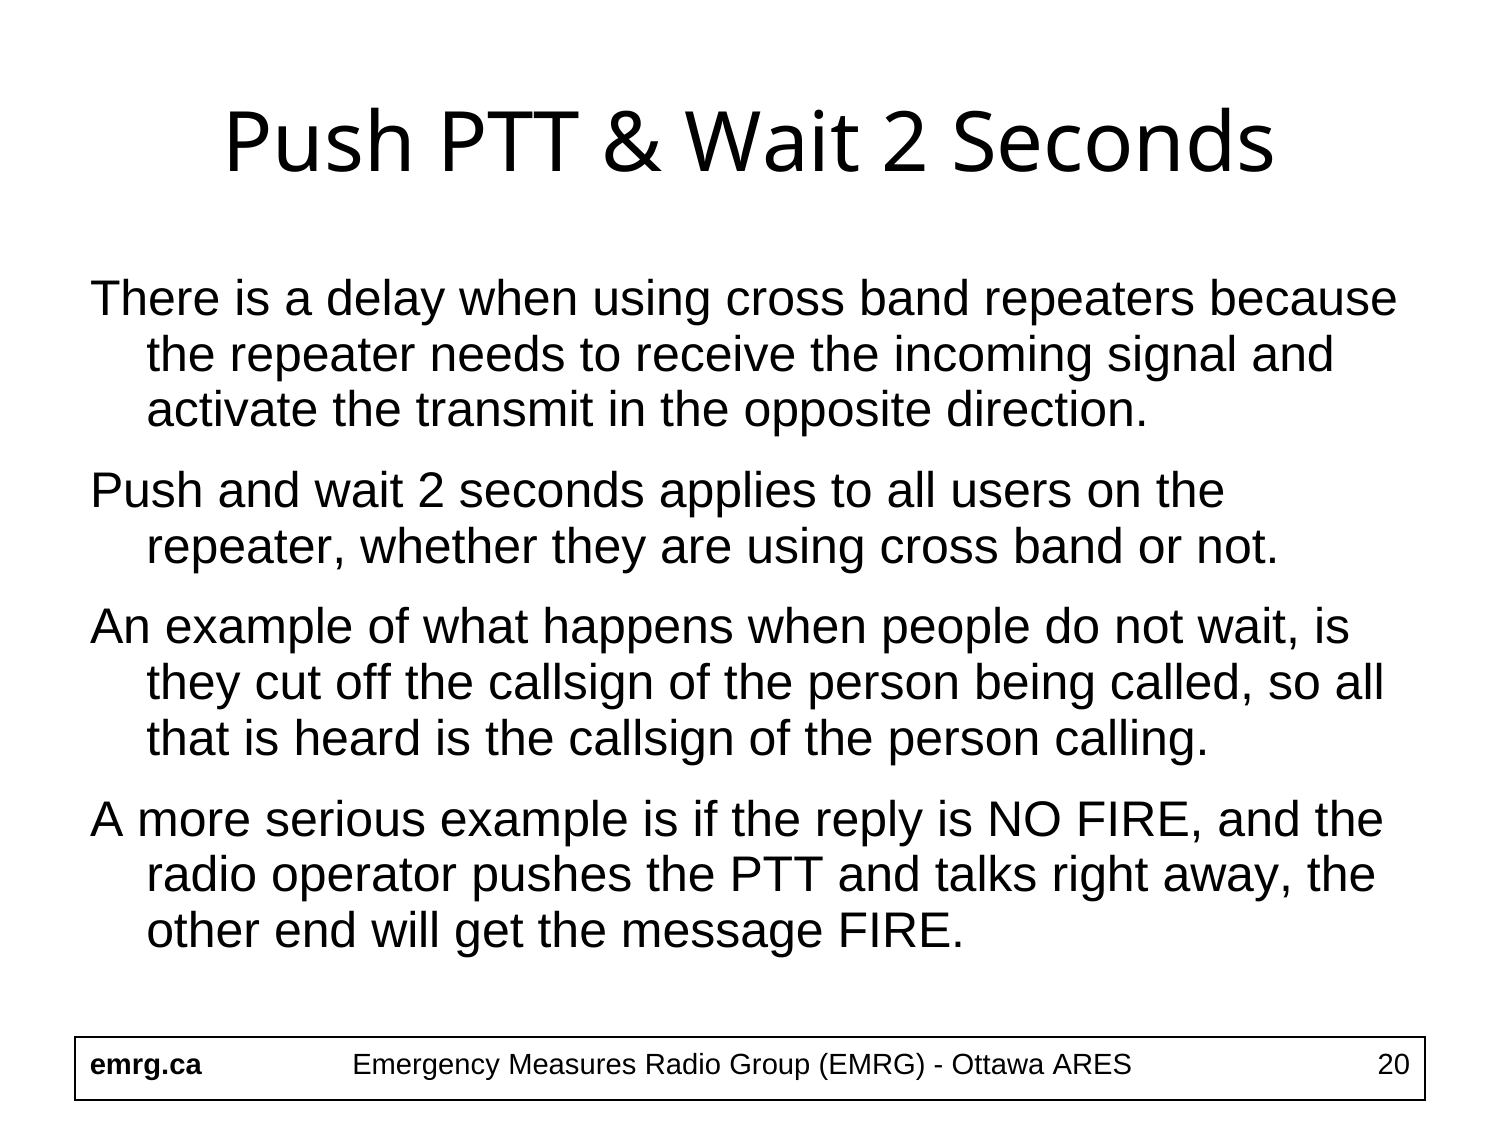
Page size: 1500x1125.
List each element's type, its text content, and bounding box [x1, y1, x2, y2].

text_box <number> [1246, 1037, 1426, 1103]
text_box Emergency Measures Radio Group (EMRG) - Ottawa ARES [247, 1037, 1238, 1103]
title Push PTT & Wait 2 Seconds [75, 45, 1426, 233]
list There is a delay when using cross band repeaters because the repeater needs to receive the incoming signal and activate the transmit in the opposite direction. Push and wait 2 seconds applies to all users on the repeater, whether they are using cross band or not. An example of what happens when people do not wait, is they cut off the callsign of the person being called, so all that is heard is the callsign of the person calling. A more serious example is if the reply is NO FIRE, and the radio operator pushes the PTT and talks right away, the other end will get the message FIRE. [75, 262, 1426, 1013]
